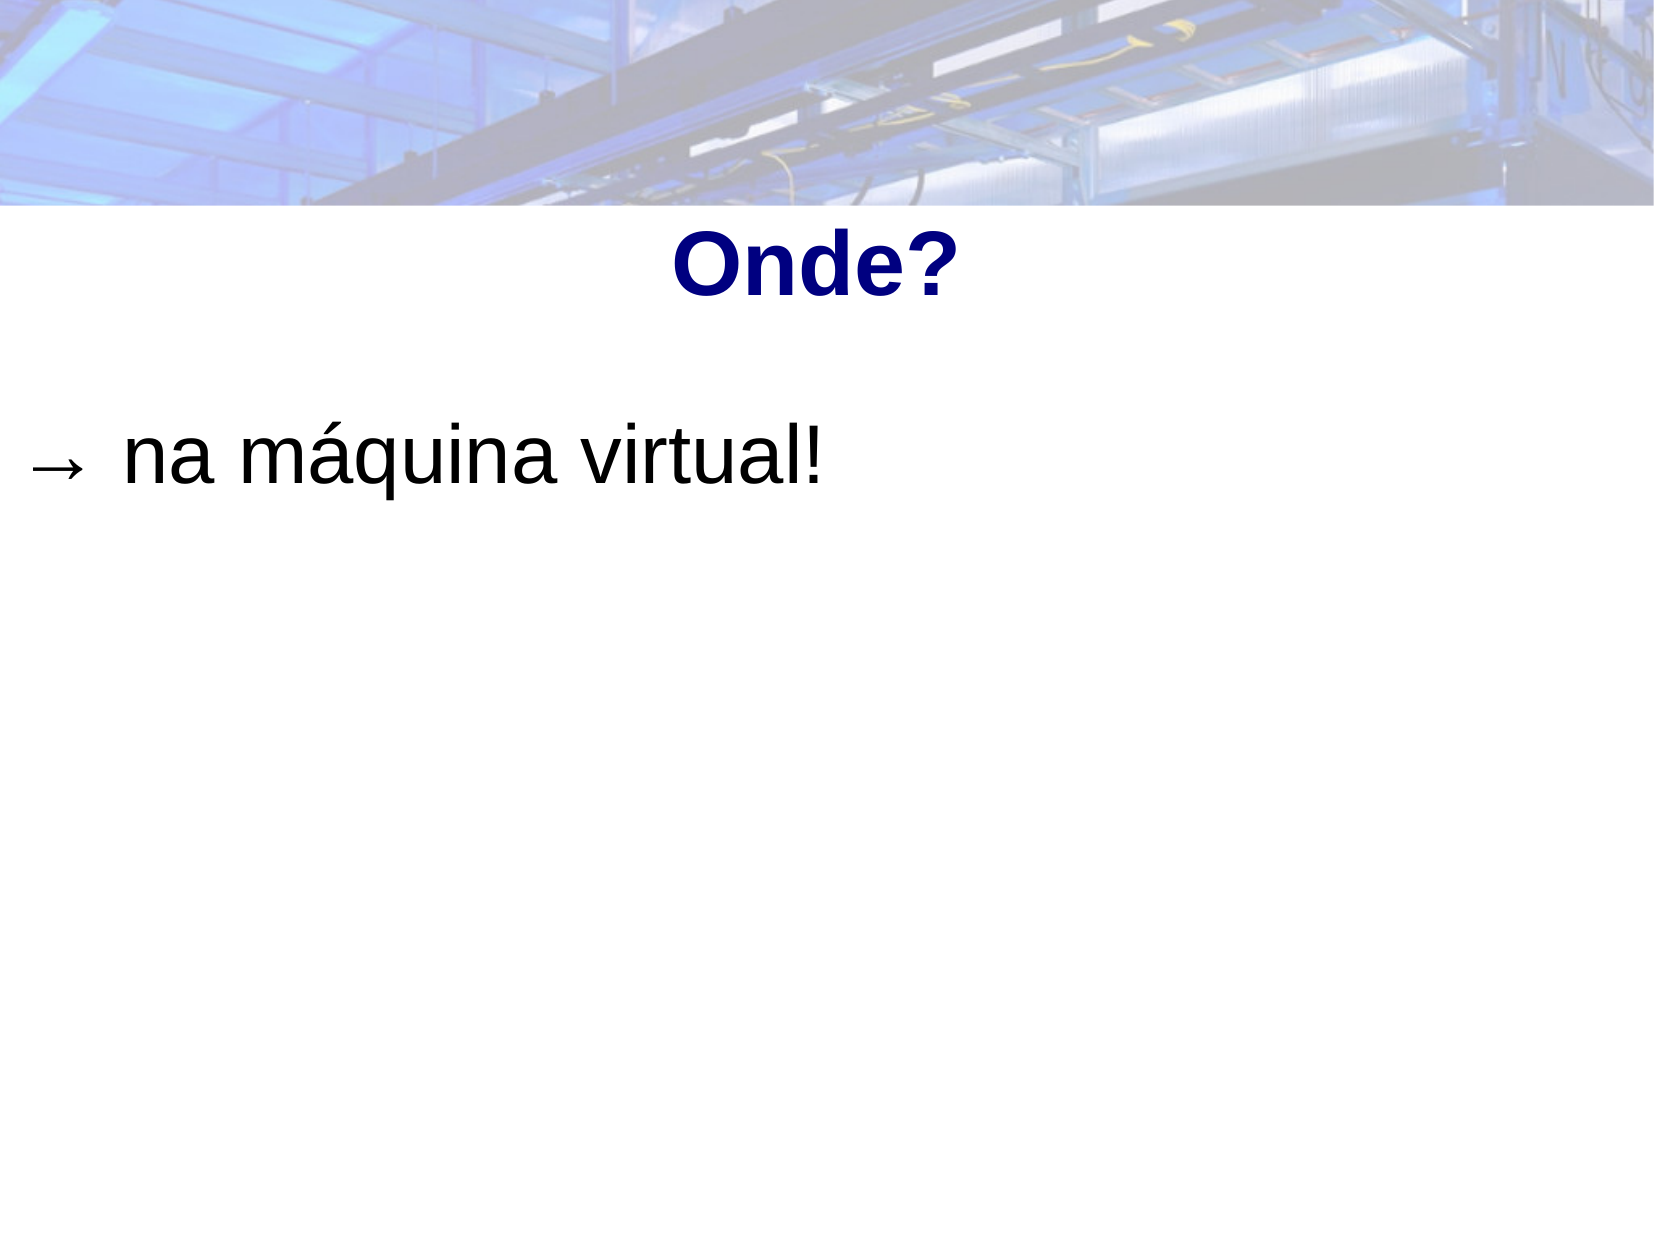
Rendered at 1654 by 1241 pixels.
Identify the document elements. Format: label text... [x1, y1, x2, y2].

text_box Onde? → na máquina virtual! [1, 205, 1632, 1241]
picture [0, 0, 1654, 1241]
